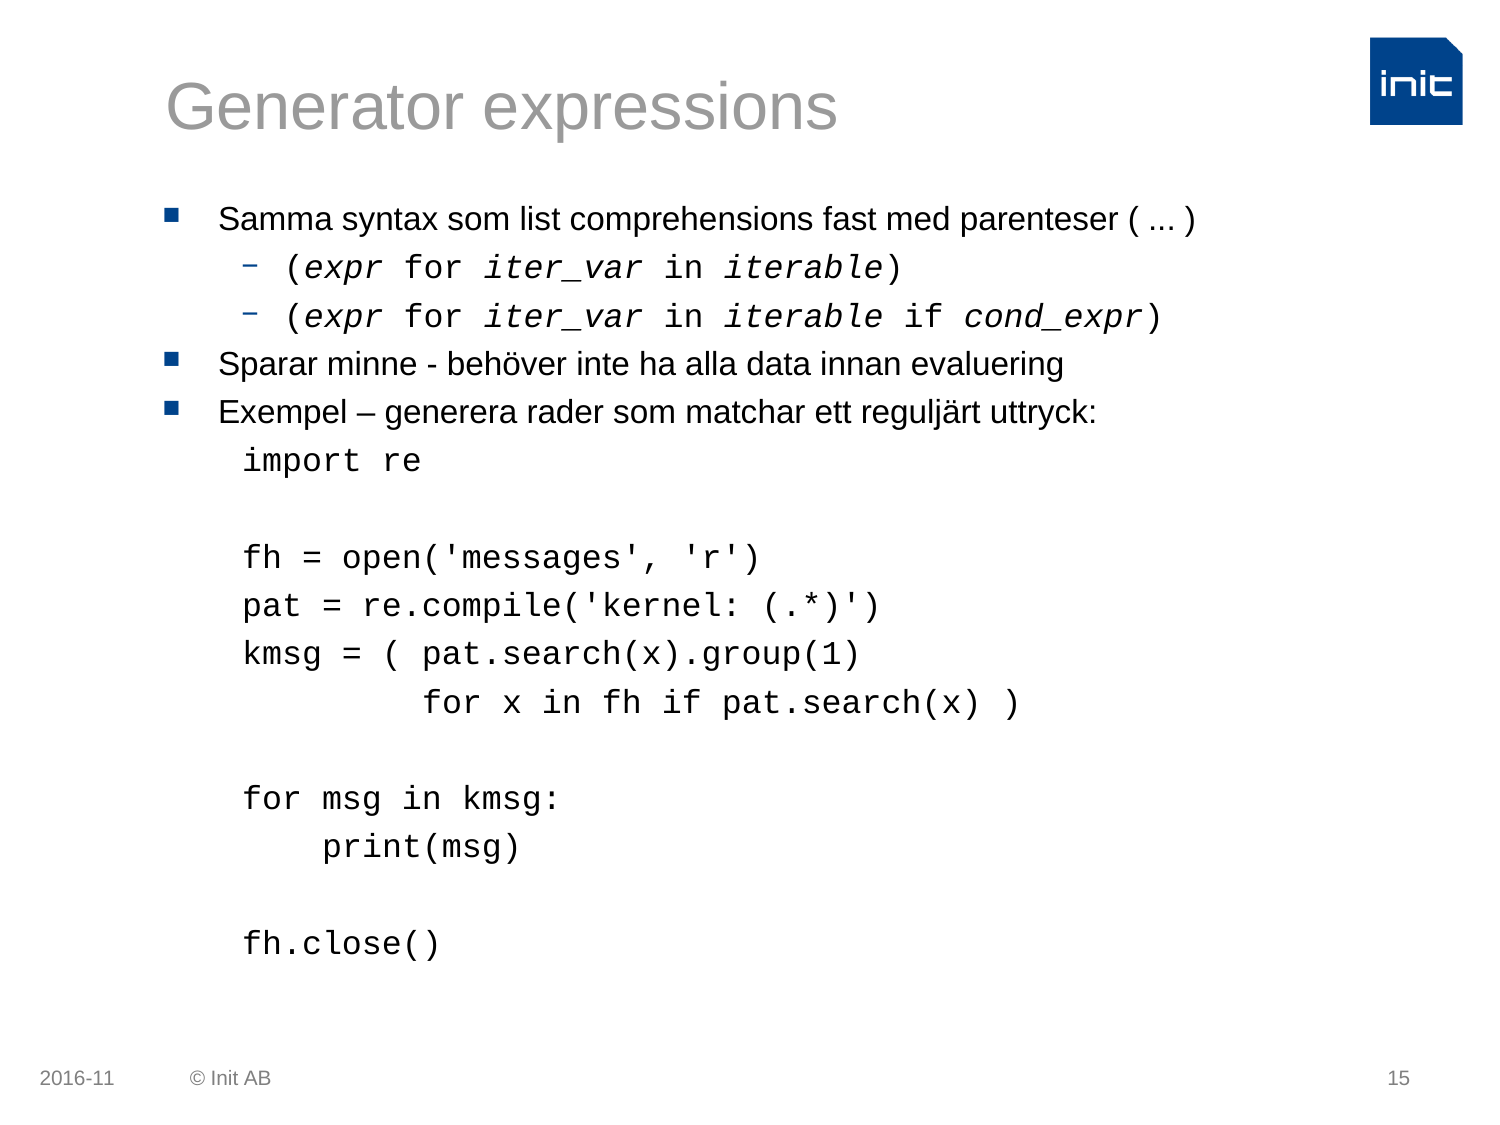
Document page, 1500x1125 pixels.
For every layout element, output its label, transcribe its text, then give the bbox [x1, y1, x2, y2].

picture [1370, 37, 1463, 125]
text_box 2016-11 [24, 1037, 151, 1098]
text_box <nummer> [1350, 1037, 1426, 1098]
text_box © Init AB [174, 1037, 1326, 1098]
text_box Generator expressions [150, 0, 1351, 151]
text_box Samma syntax som list comprehensions fast med parenteser ( ... ) (expr for iter_var in iterable) (expr for iter_var in iterable if cond_expr) Sparar minne - behöver inte ha alla data innan evaluering Exempel – generera rader som matchar ett reguljärt uttryck: import re fh = open('messages', 'r') pat = re.compile('kernel: (.*)') kmsg = ( pat.search(x).group(1) for x in fh if pat.search(x) ) for msg in kmsg: print(msg) fh.close() [150, 189, 1351, 1017]
